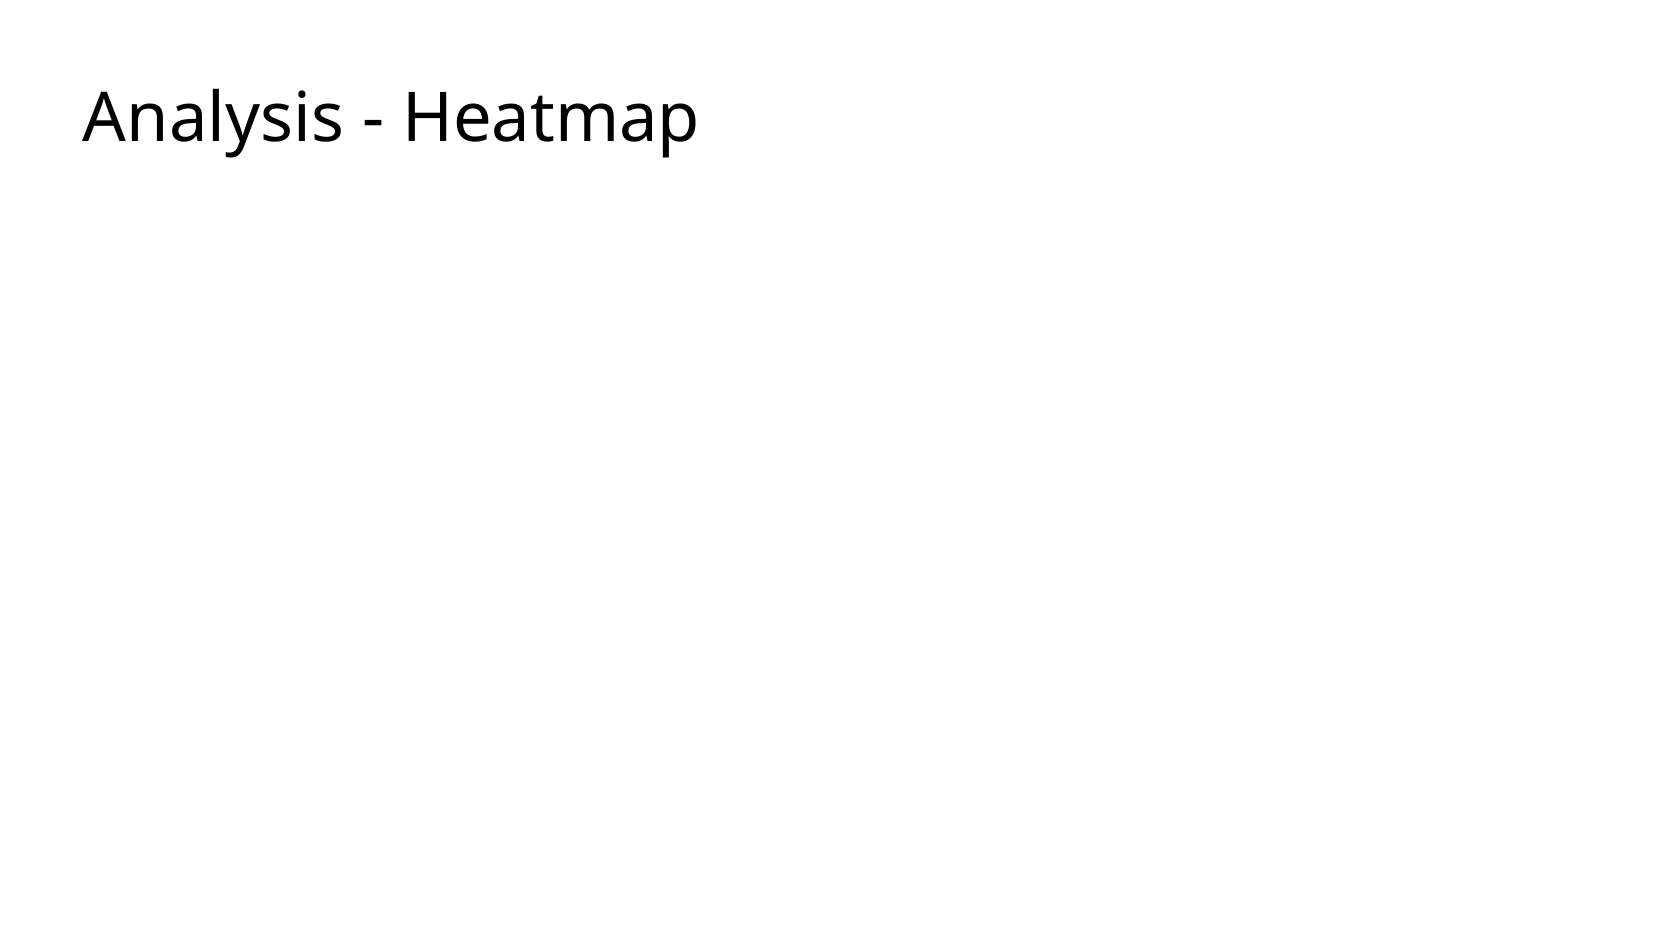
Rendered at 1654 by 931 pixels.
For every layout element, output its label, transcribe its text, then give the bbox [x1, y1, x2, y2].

title Analysis - Heatmap [82, 37, 1571, 193]
